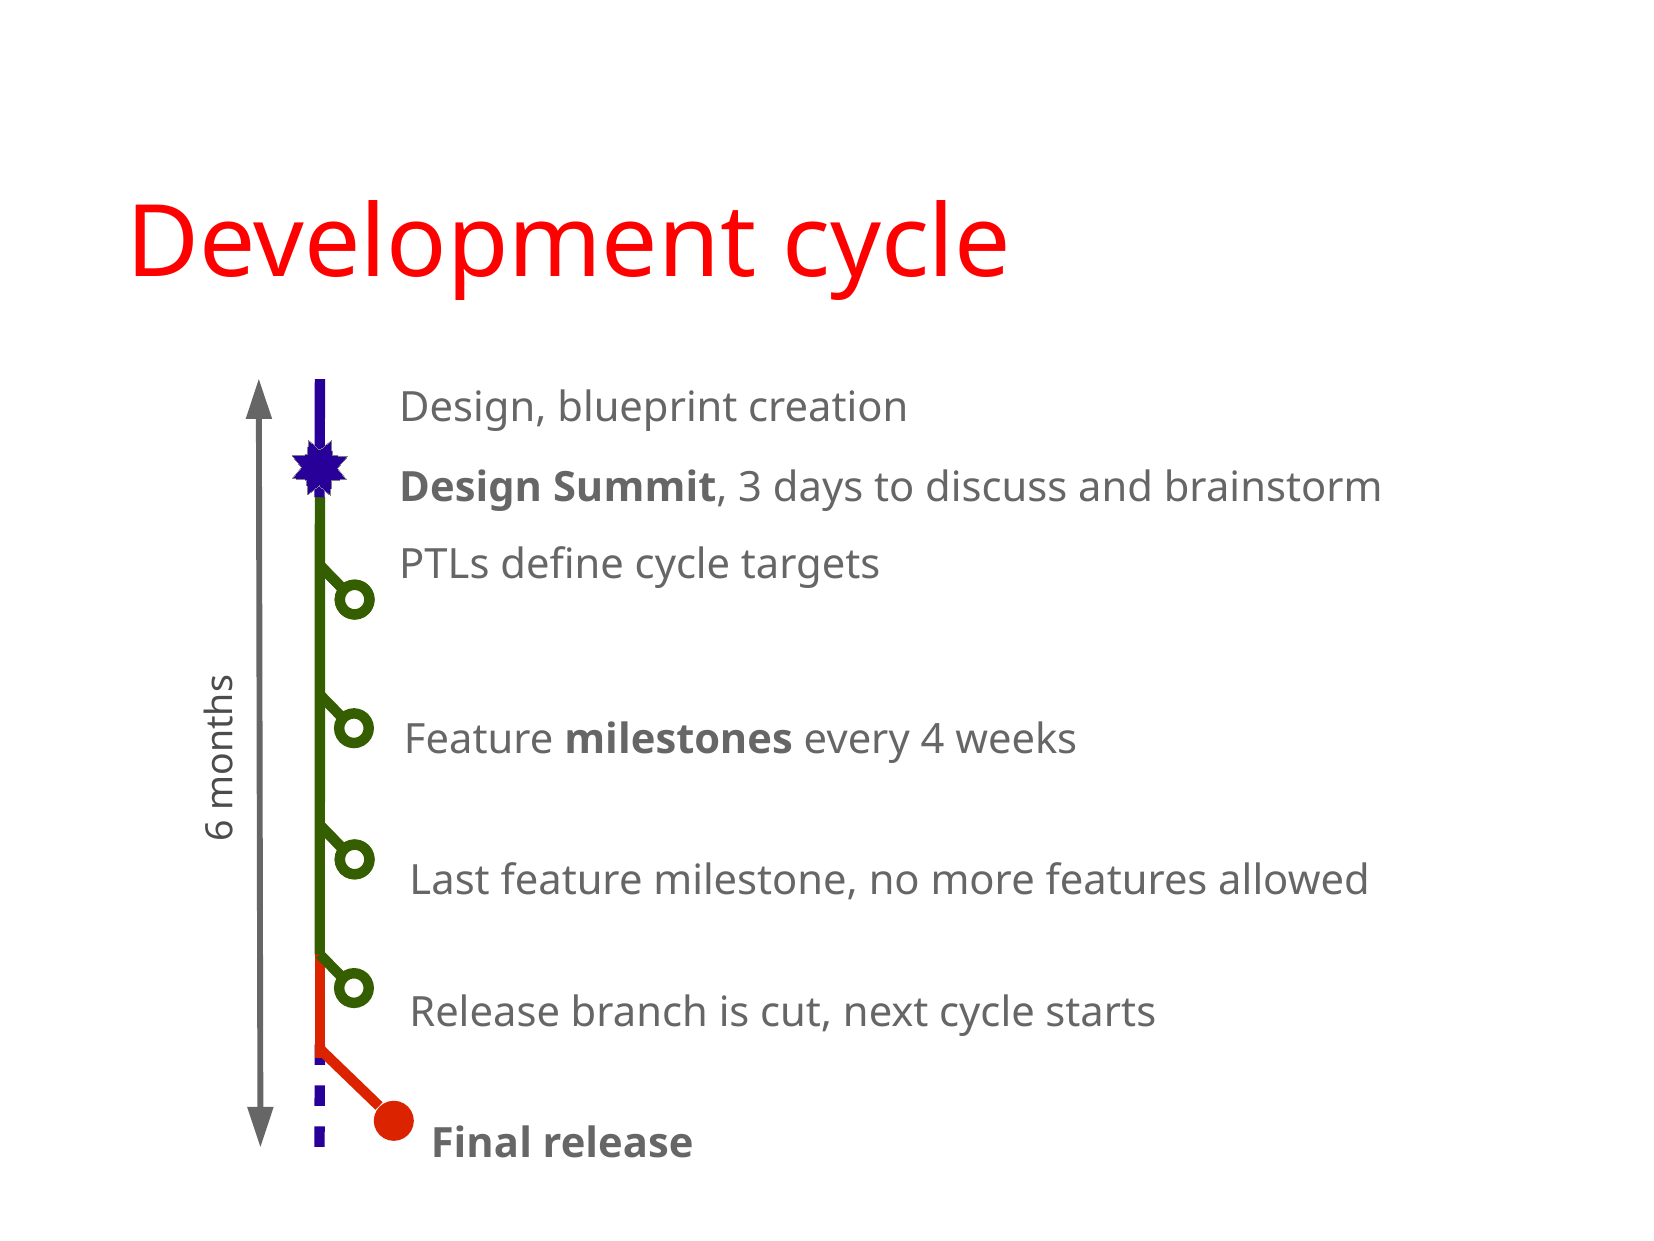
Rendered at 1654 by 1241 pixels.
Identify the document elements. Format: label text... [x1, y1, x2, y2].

text_box [339, 844, 370, 875]
text_box [379, 1110, 383, 1131]
text_box Release branch is cut, next cycle starts Final release [383, 974, 1418, 1156]
text_box [339, 584, 370, 615]
text_box [292, 440, 348, 496]
text_box [339, 713, 369, 744]
text_box Feature milestones every 4 weeks [378, 701, 1413, 765]
title Development cycle [118, 147, 1595, 325]
text_box Design, blueprint creation Design Summit, 3 days to discuss and brainstorm PTLs define cycle targets [373, 369, 1408, 615]
text_box Last feature milestone, no more features allowed [383, 842, 1418, 955]
